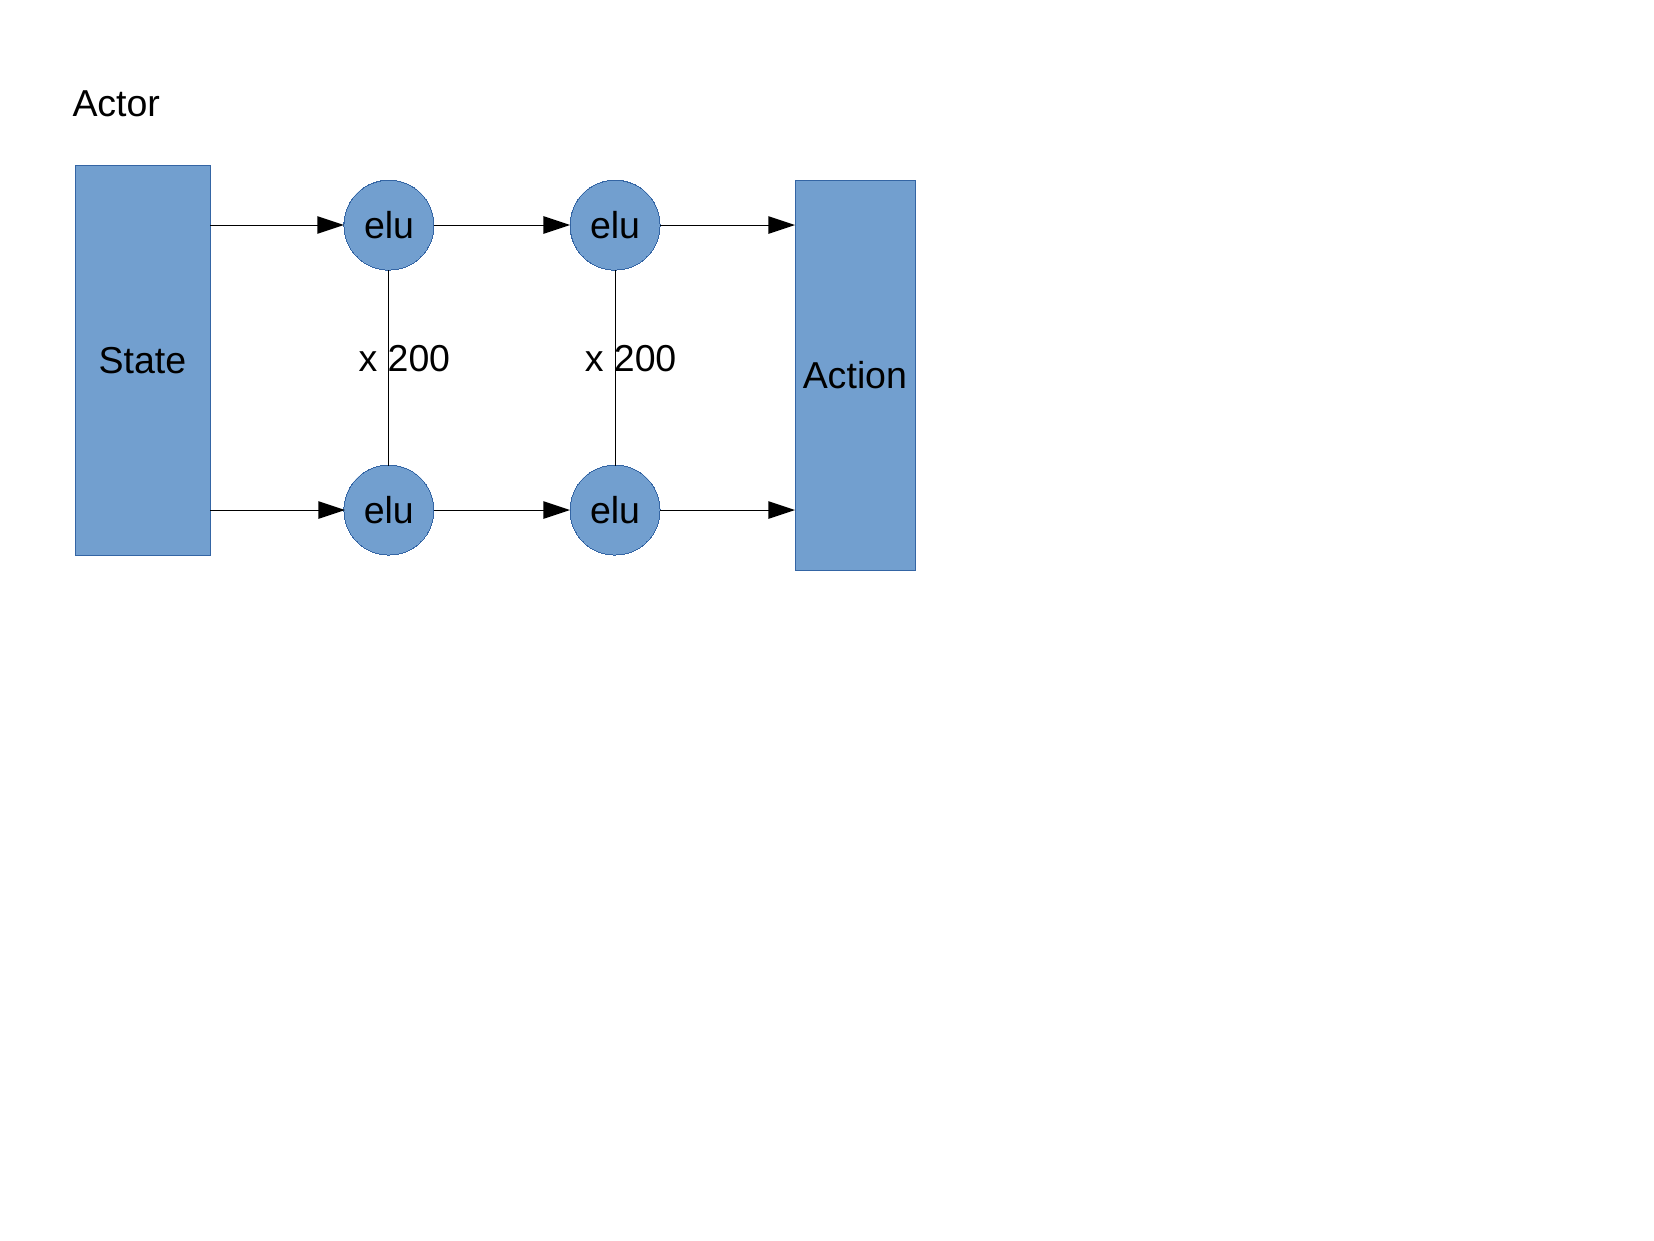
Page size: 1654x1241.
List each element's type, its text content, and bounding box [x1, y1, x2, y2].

text_box x 200 [343, 330, 466, 387]
text_box elu [343, 180, 434, 271]
text_box State [75, 165, 211, 556]
text_box elu [343, 465, 434, 556]
text_box Actor [57, 75, 175, 132]
text_box elu [570, 180, 661, 271]
text_box Action [795, 180, 916, 571]
text_box x 200 [570, 330, 692, 387]
text_box elu [570, 465, 661, 556]
